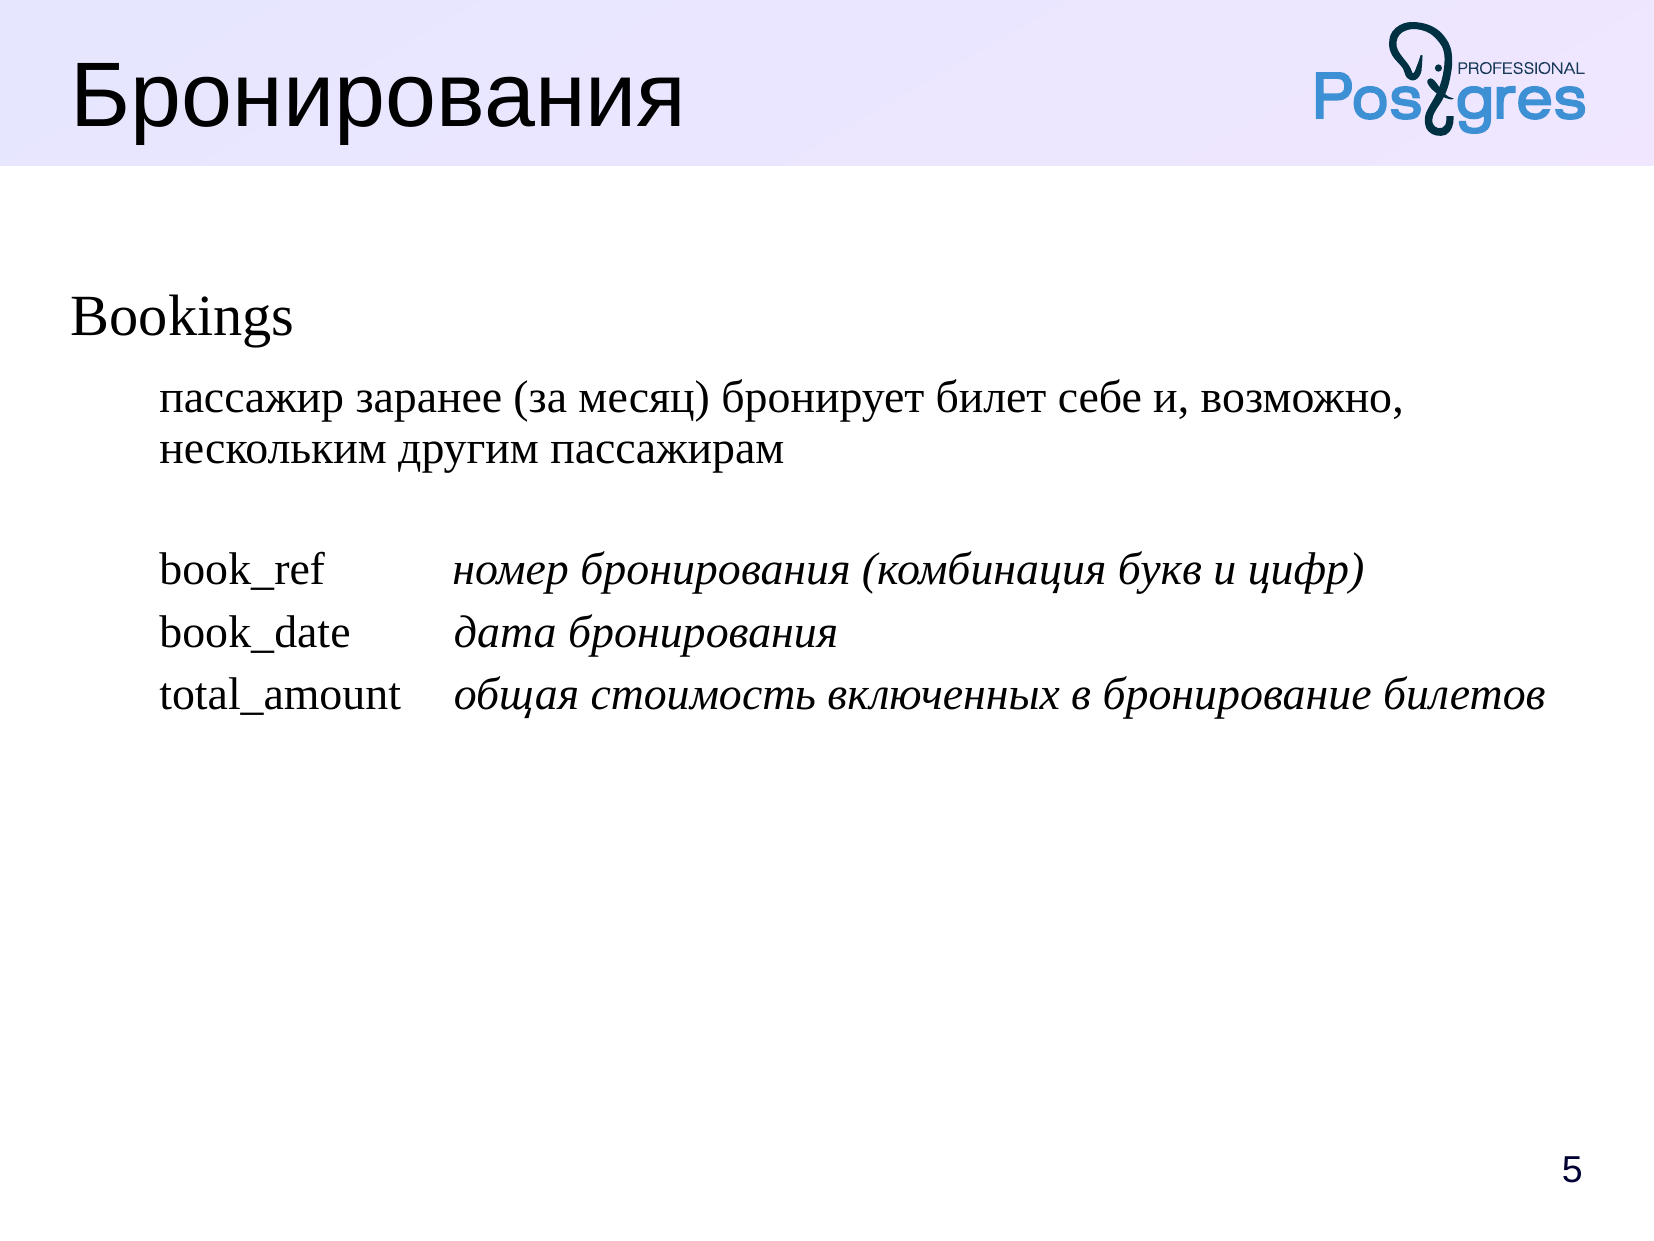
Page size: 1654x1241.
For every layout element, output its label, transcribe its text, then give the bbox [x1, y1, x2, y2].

list Bookings пассажир заранее (за месяц) бронирует билет себе и, возможно, нескольким другим пассажирам book_ref номер бронирования (комбинация букв и цифр) book_date дата бронирования total_amount общая стоимость включенных в бронирование билетов [70, 283, 1583, 1141]
title Бронирования [70, 43, 1241, 147]
